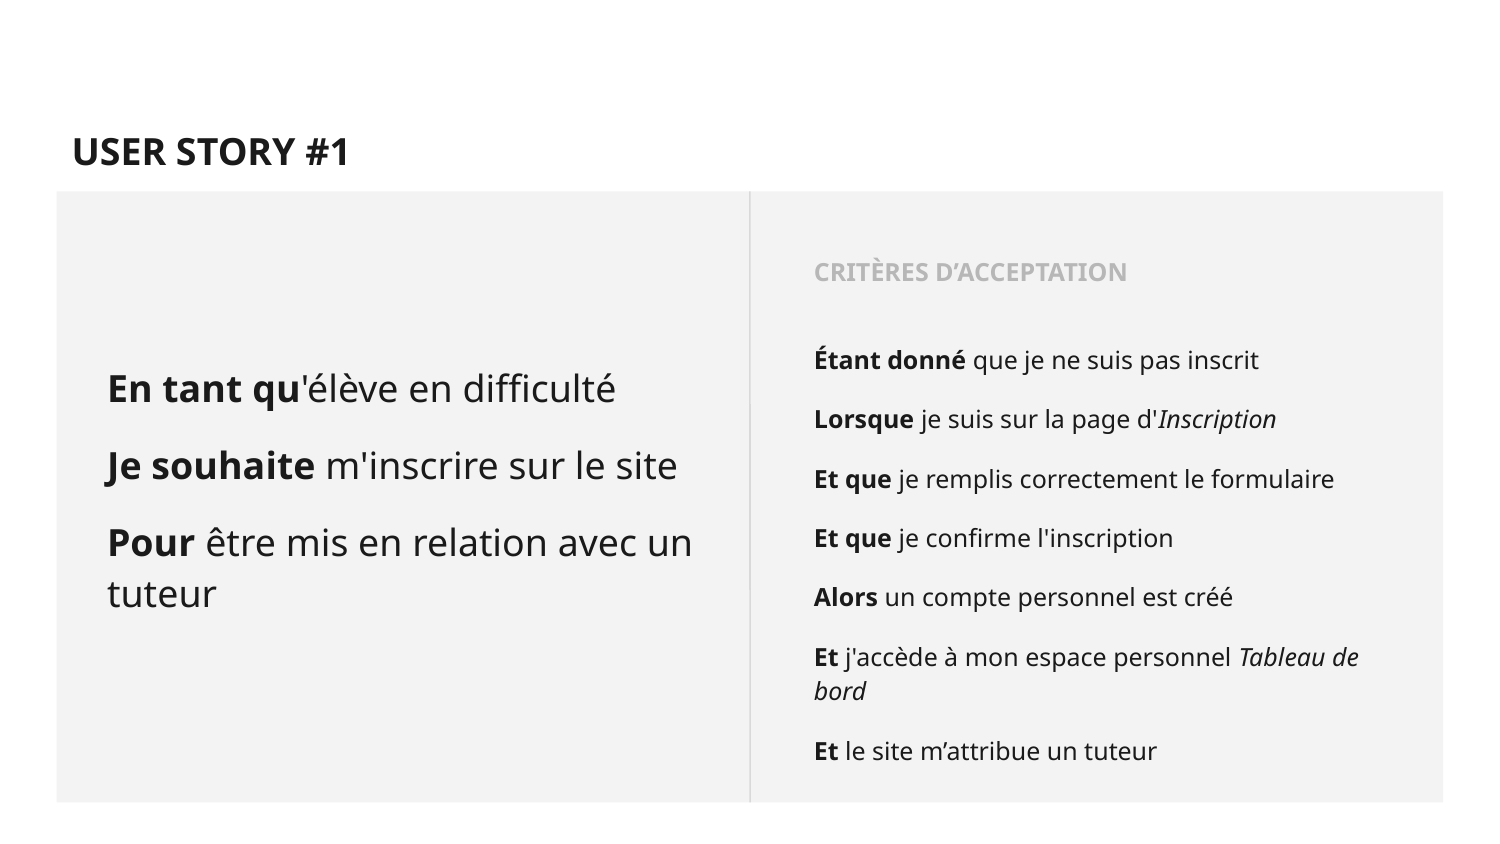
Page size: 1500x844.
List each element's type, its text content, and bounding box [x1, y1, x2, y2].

text_box CRITÈRES D’ACCEPTATION [798, 241, 1292, 302]
text_box [751, 191, 1444, 803]
text_box [56, 191, 749, 803]
title USER STORY #1 [56, 110, 465, 192]
subtitle En tant qu'élève en difficulté Je souhaite m'inscrire sur le site Pour être mis en relation avec un tuteur [92, 343, 721, 651]
list Étant donné que je ne suis pas inscrit Lorsque je suis sur la page d'Inscription Et que je remplis correctement le formulaire Et que je confirme l'inscription Alors un compte personnel est créé Et j'accède à mon espace personnel Tableau de bord Et le site m’attribue un tuteur [798, 324, 1397, 756]
